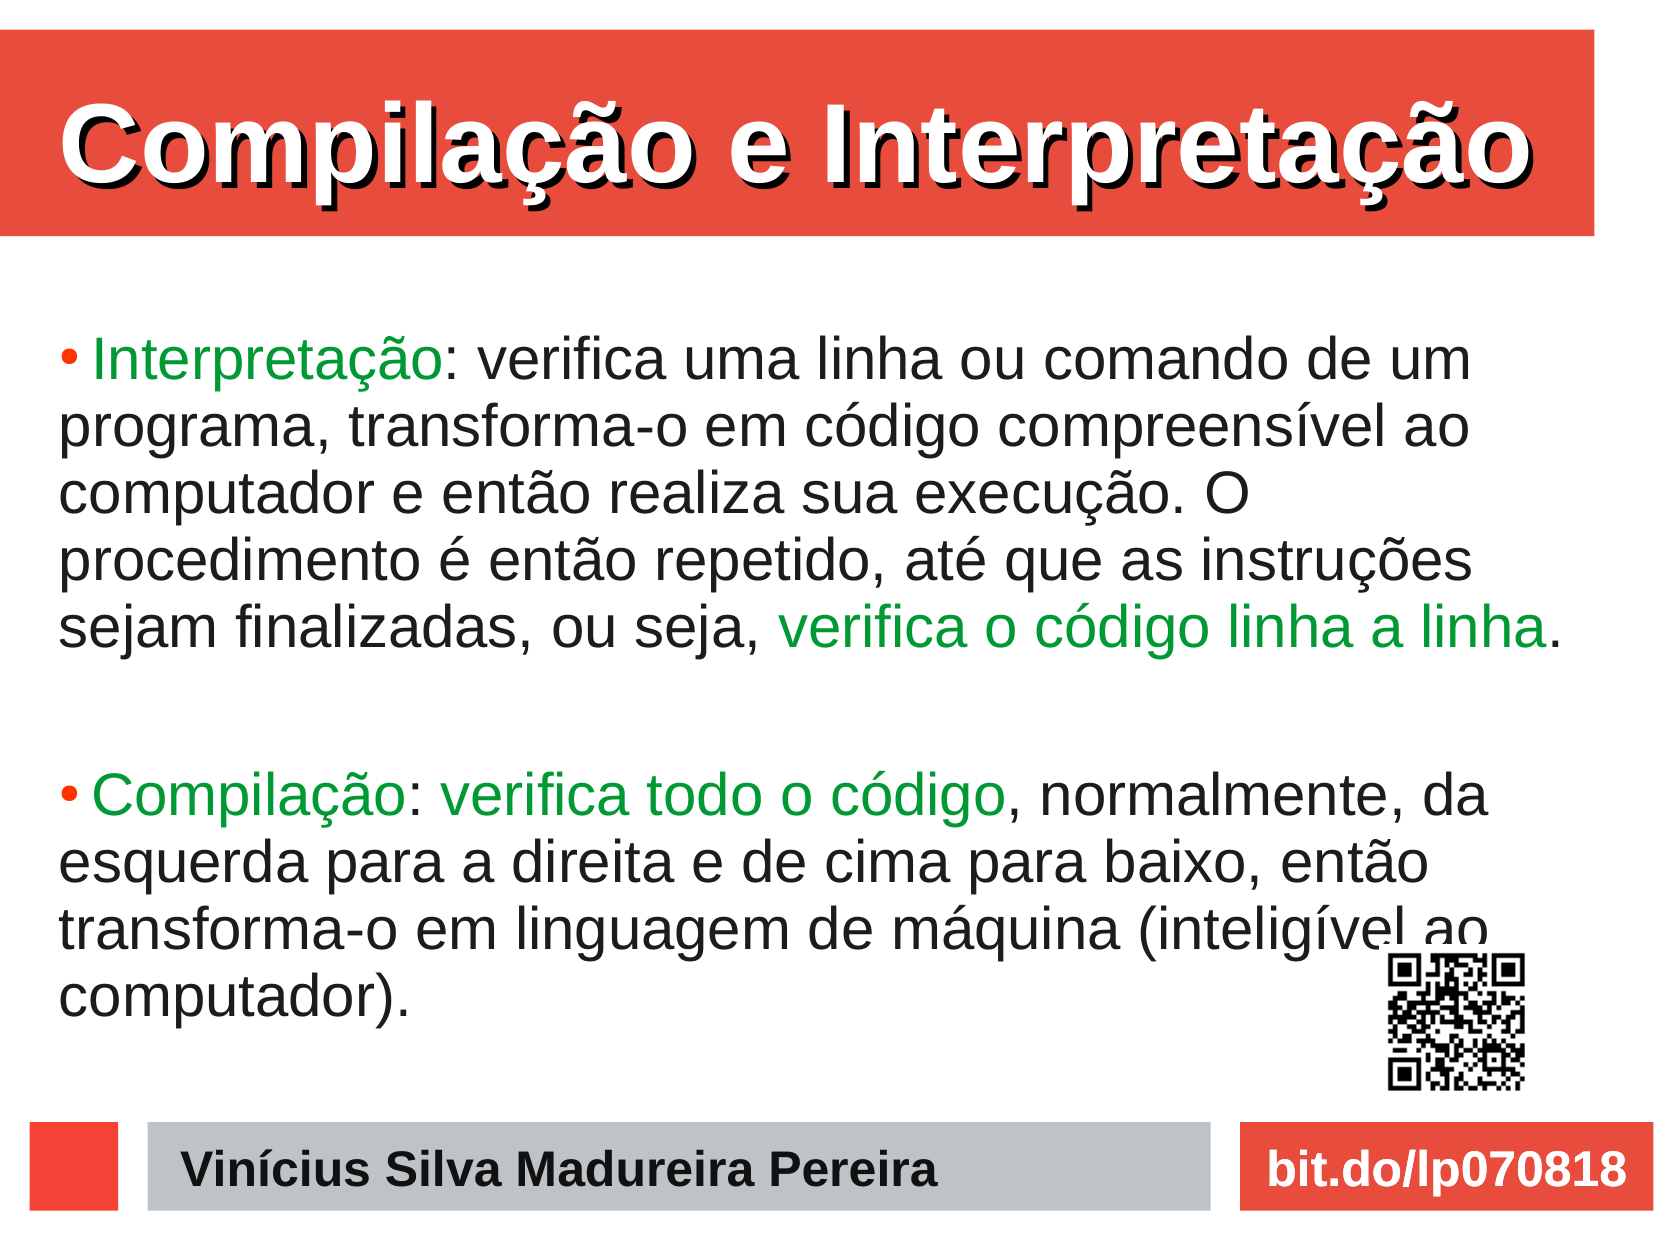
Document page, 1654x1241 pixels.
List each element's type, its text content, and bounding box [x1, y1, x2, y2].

title Compilação e Interpretação [59, 59, 1595, 207]
text_box Vinícius Silva Madureira Pereira [165, 1133, 1170, 1205]
list Interpretação: verifica uma linha ou comando de um programa, transforma-o em código compreensível ao computador e então realiza sua execução. O procedimento é então repetido, até que as instruções sejam finalizadas, ou seja, verifica o código linha a linha. Compilação: verifica todo o código, normalmente, da esquerda para a direita e de cima para baixo, então transforma-o em linguagem de máquina (inteligível ao computador). [59, 324, 1565, 1093]
picture [1379, 944, 1536, 1102]
text_box bit.do/lp070818 [1228, 1133, 1654, 1205]
